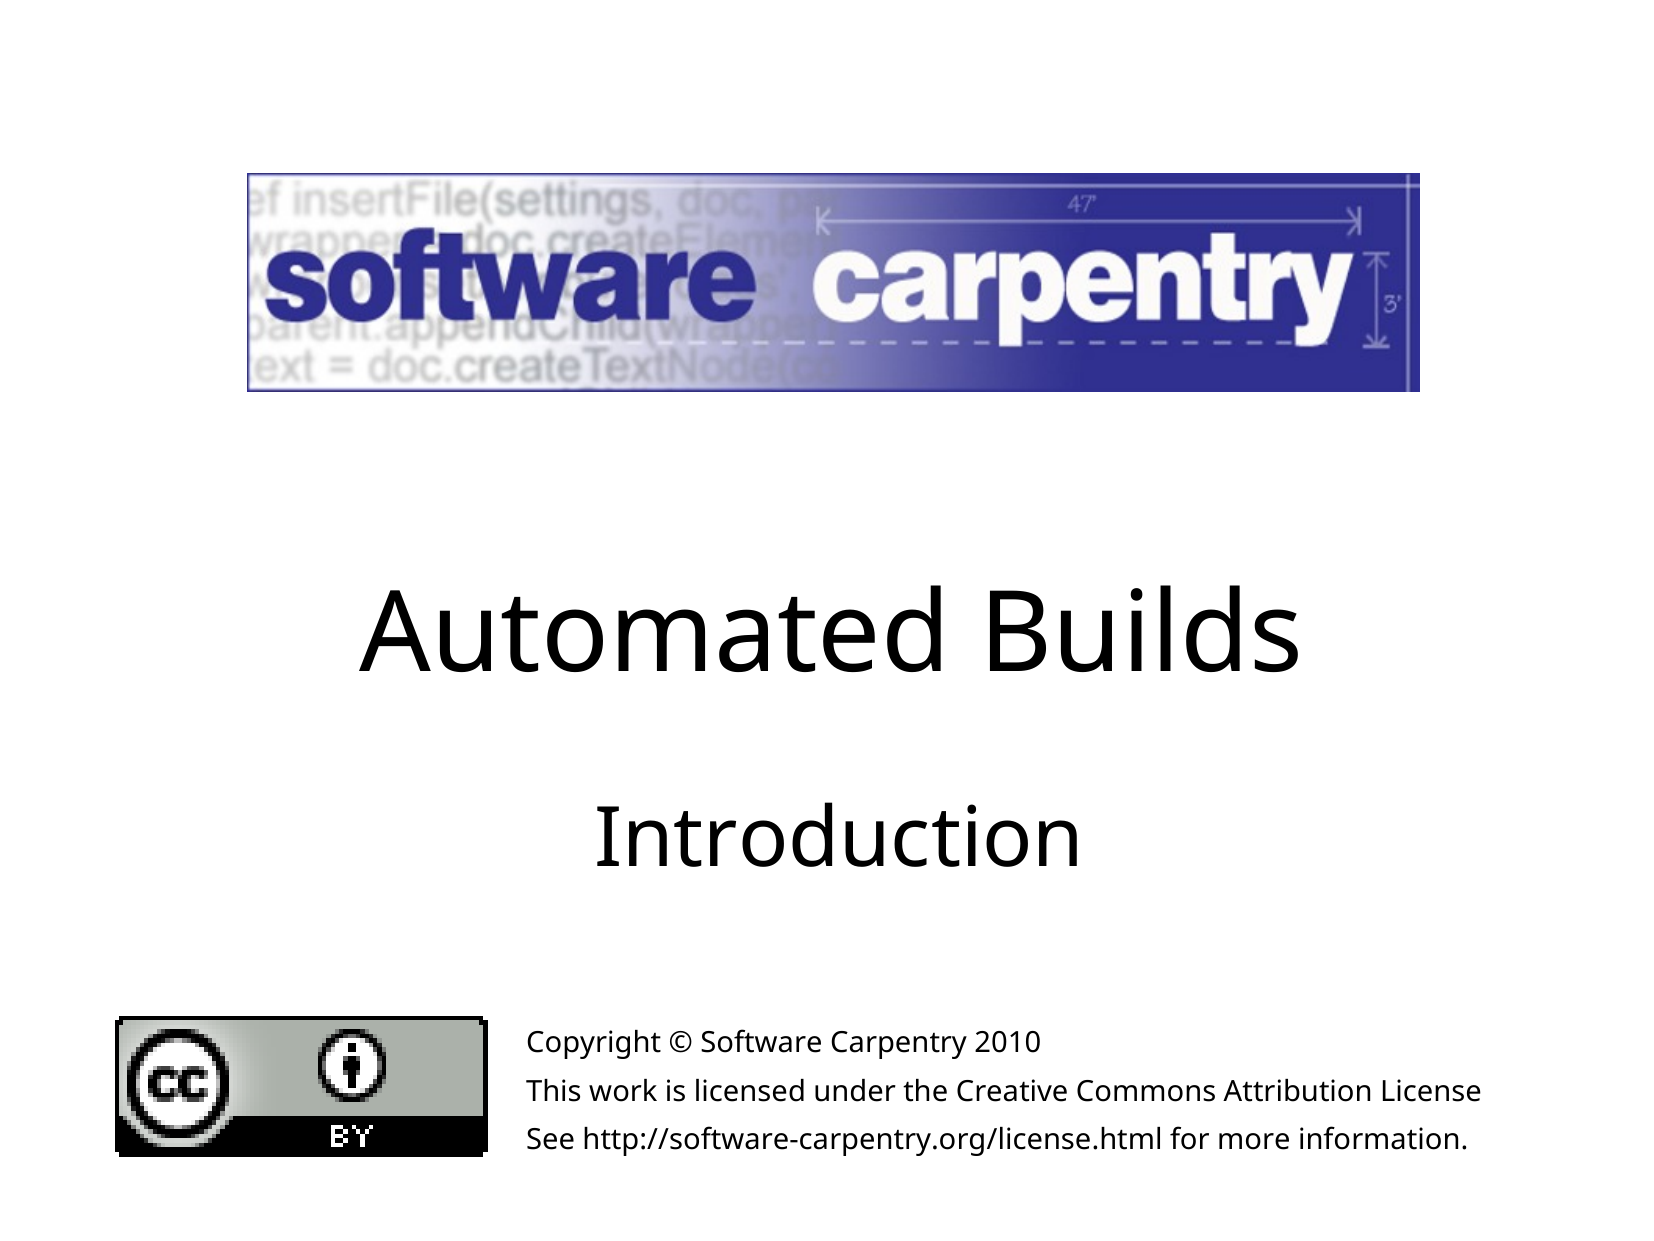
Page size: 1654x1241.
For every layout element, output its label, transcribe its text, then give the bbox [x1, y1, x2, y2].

picture [115, 1016, 488, 1158]
text_box Copyright © Software Carpentry 2010 This work is licensed under the Creative Commons Attribution License See http://software-carpentry.org/license.html for more information. [511, 1014, 1574, 1164]
text_box Automated Builds [245, 549, 1418, 697]
picture [247, 173, 1420, 392]
text_box Introduction [188, 773, 1490, 883]
